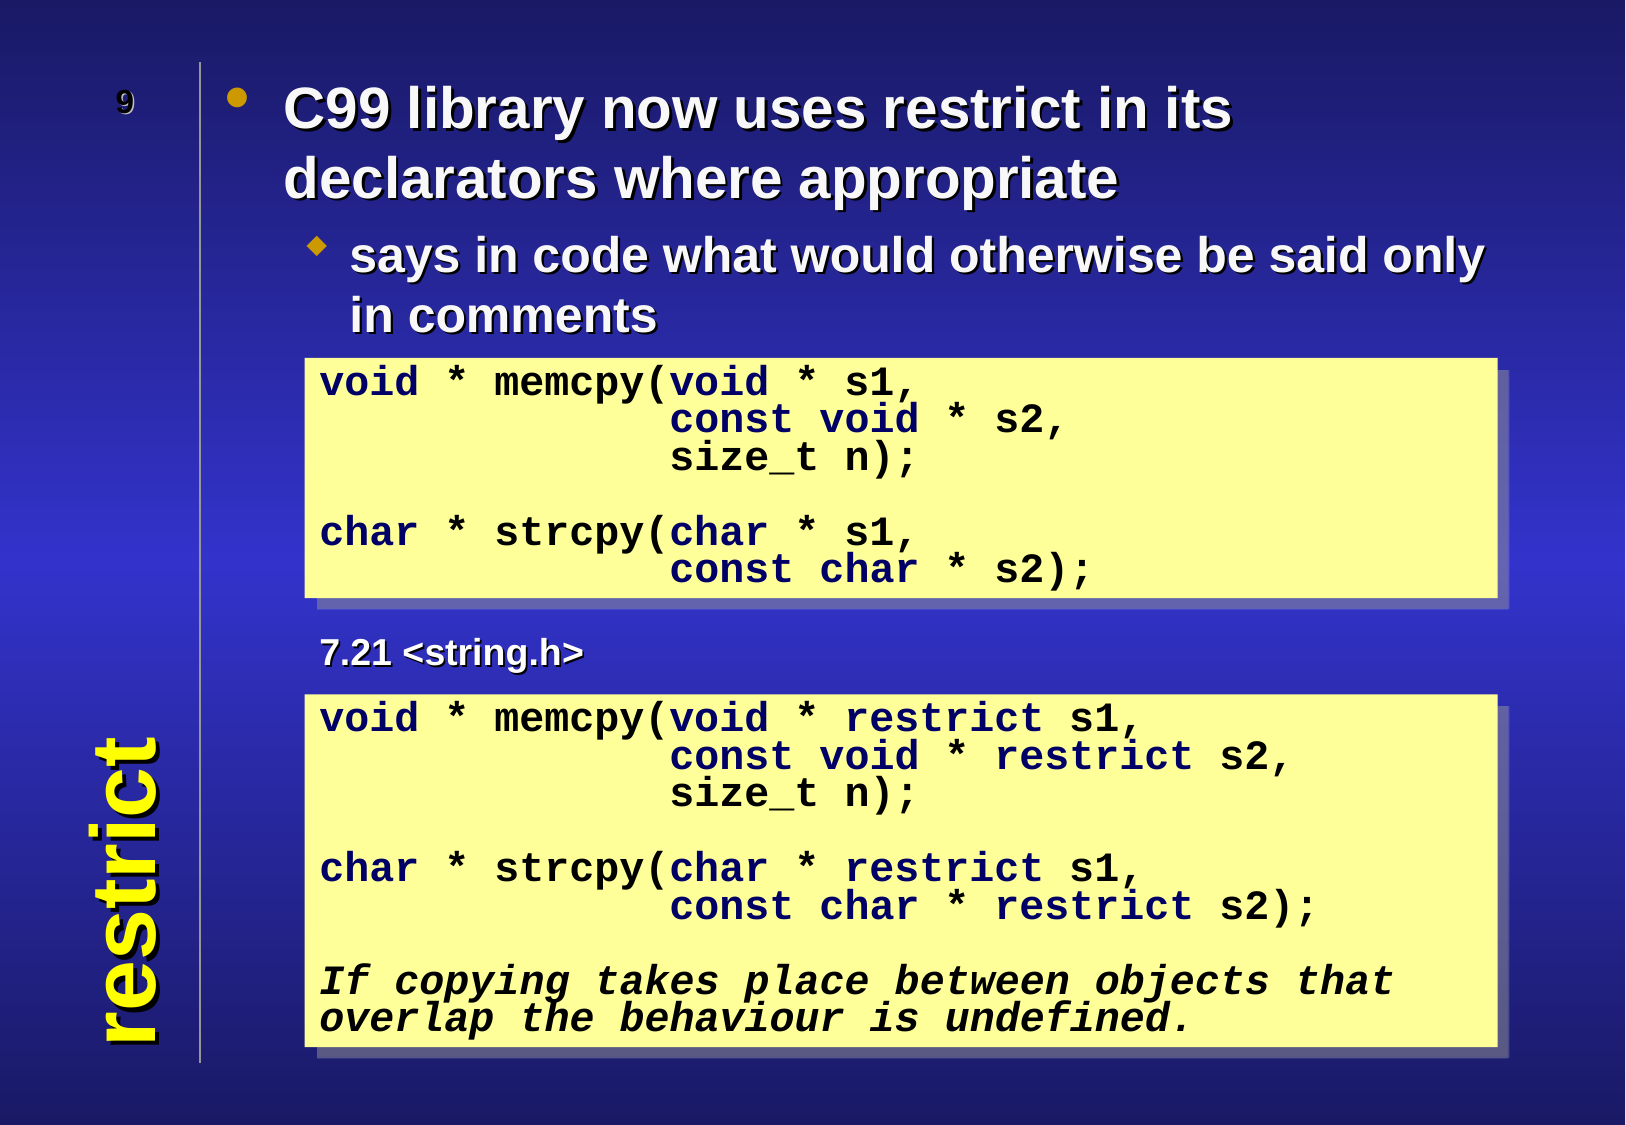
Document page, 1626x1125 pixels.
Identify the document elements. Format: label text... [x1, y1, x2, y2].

text_box void * memcpy(void * restrict s1, const void * restrict s2, size_t n); char * strcpy(char * restrict s1, const char * restrict s2); If copying takes place between objects that overlap the behaviour is undefined. [304, 694, 1498, 1048]
text_box 7.21 <string.h> [304, 620, 659, 681]
title restrict [50, 187, 188, 1063]
list C99 library now uses restrict in its declarators where appropriate says in code what would otherwise be said only in comments [212, 62, 1550, 1063]
